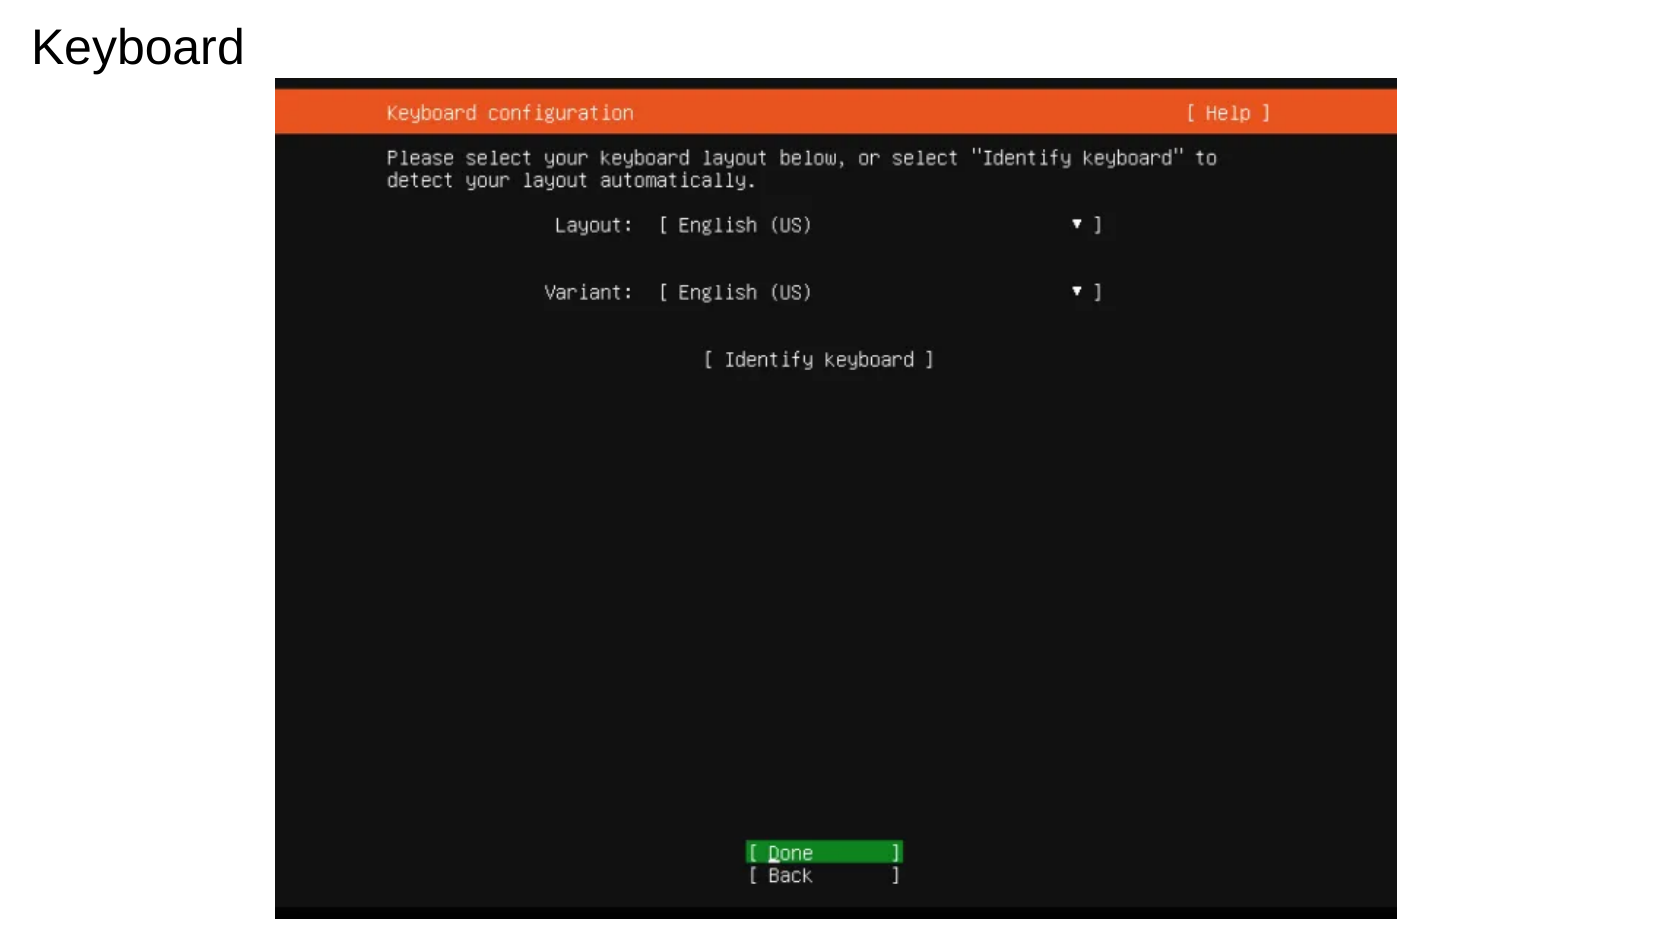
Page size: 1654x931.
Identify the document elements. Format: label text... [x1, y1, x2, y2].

subtitle Keyboard [31, 18, 1520, 349]
picture [275, 78, 1397, 919]
